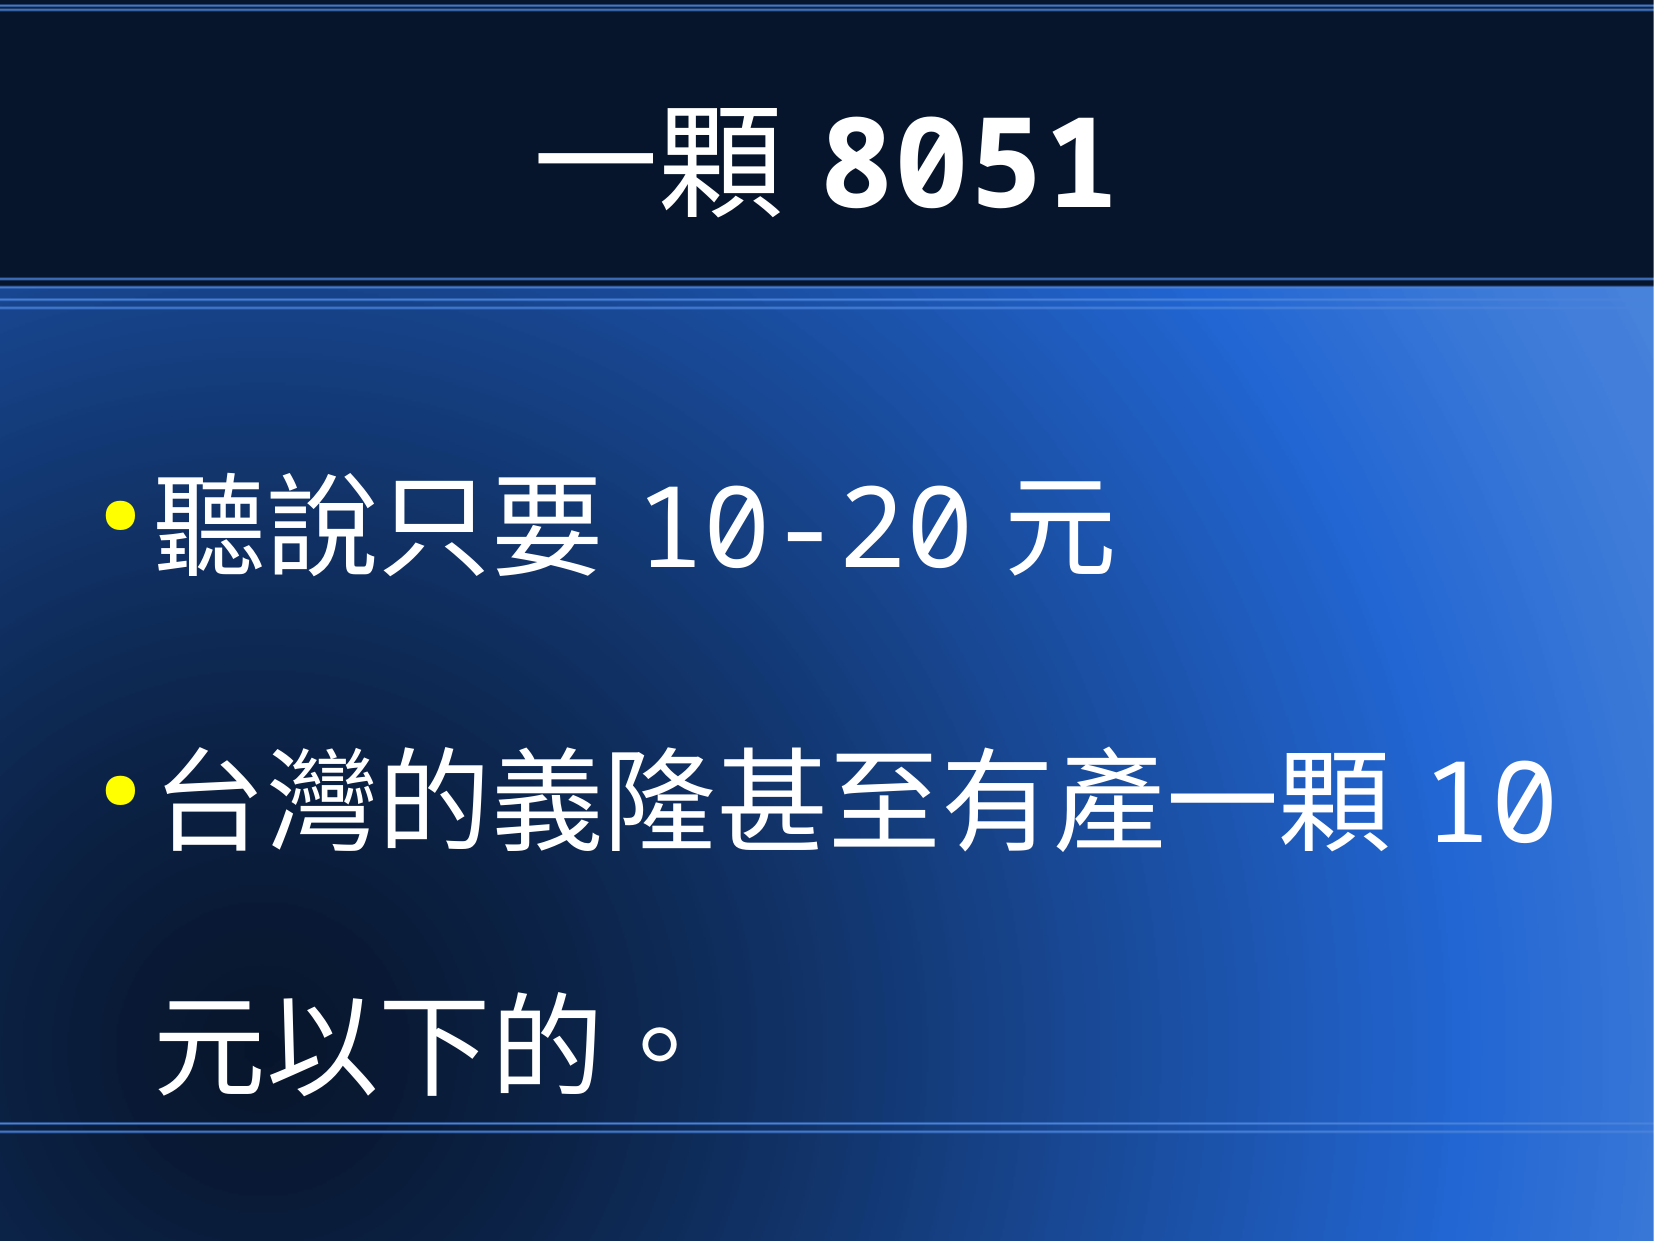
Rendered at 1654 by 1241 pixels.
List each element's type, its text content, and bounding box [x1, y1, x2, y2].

list 聽說只要10-20元 台灣的義隆甚至有產一顆10元以下的。 [82, 355, 1571, 1241]
title 一顆8051 [82, 49, 1571, 257]
picture [0, 0, 1654, 1241]
